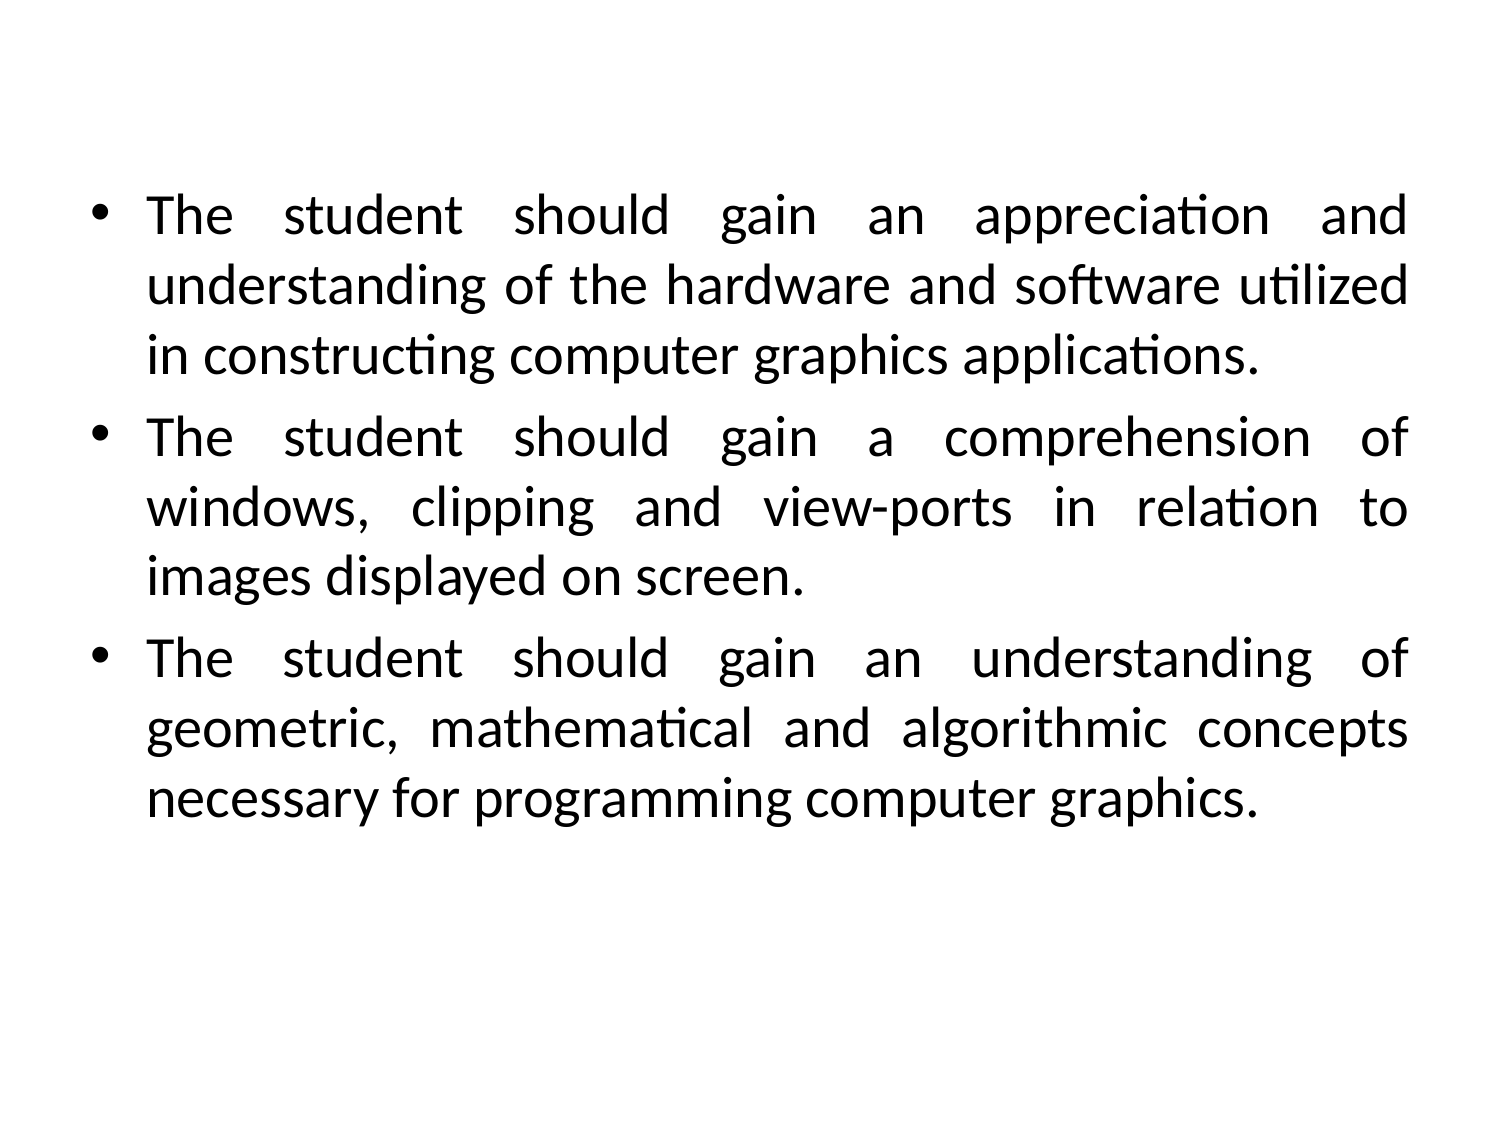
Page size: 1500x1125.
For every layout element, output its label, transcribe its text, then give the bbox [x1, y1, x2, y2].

list The student should gain an appreciation and understanding of the hardware and software utilized in constructing computer graphics applications. The student should gain a comprehension of windows, clipping and view-ports in relation to images displayed on screen. The student should gain an understanding of geometric, mathematical and algorithmic concepts necessary for programming computer graphics. [75, 87, 1425, 963]
